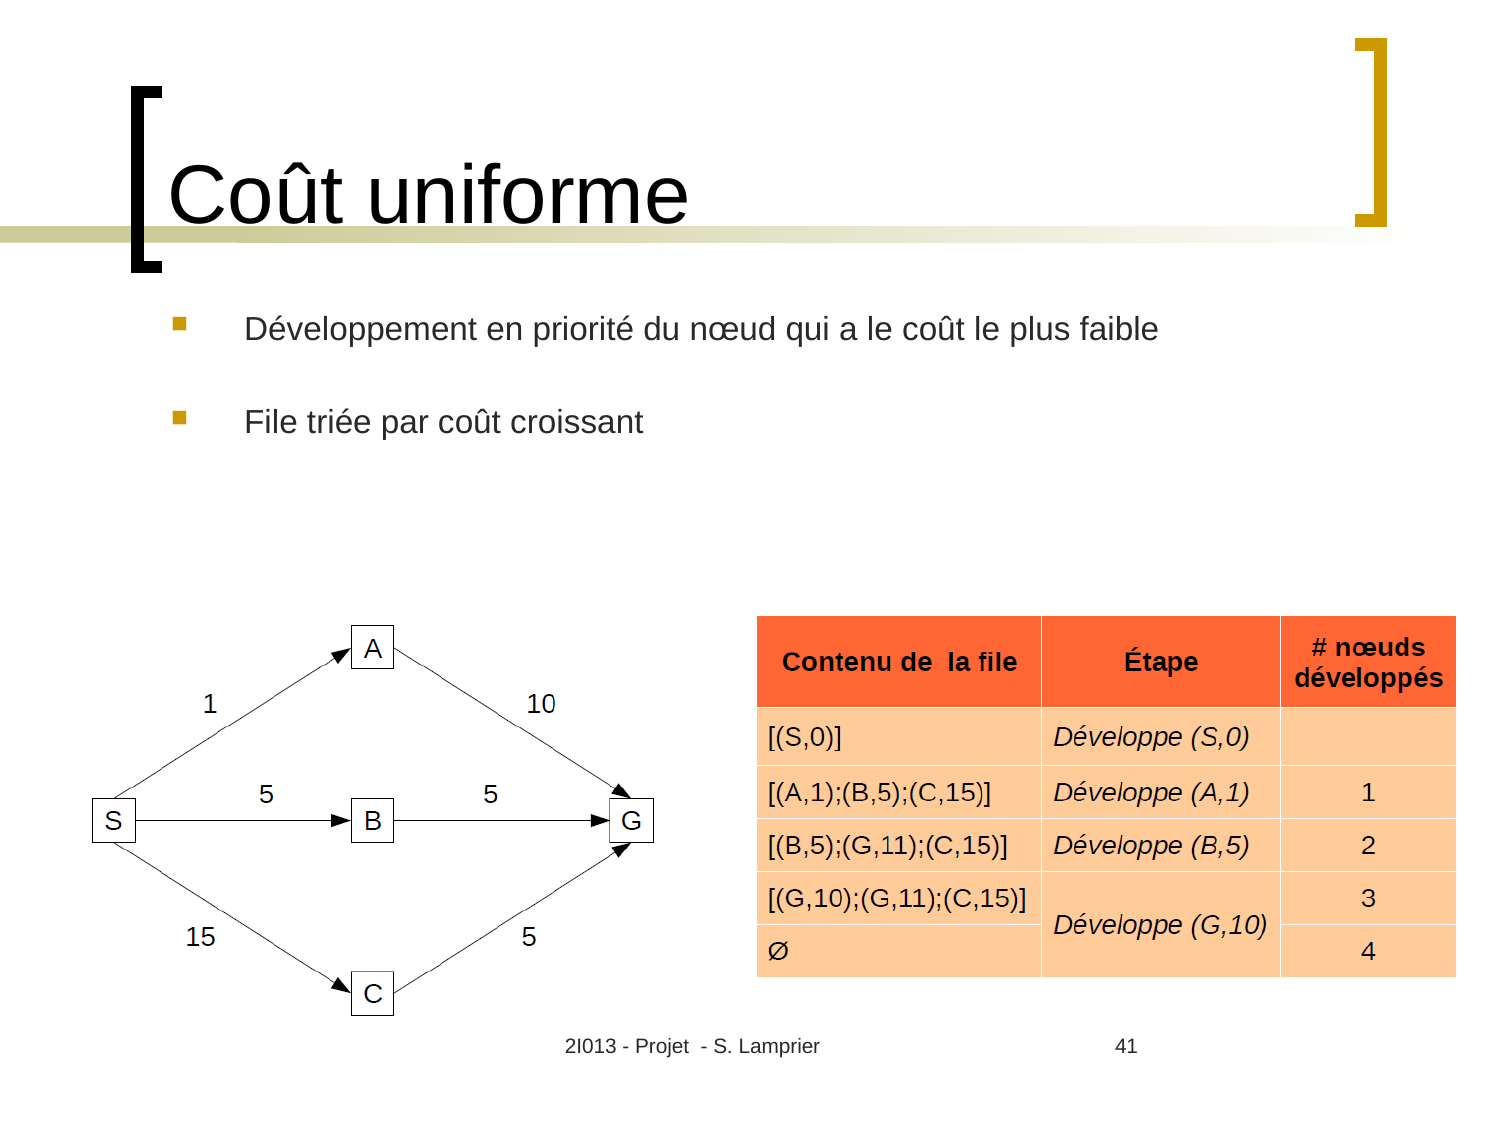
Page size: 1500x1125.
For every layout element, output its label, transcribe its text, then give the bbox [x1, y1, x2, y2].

picture [50, 604, 722, 1033]
slide_number <numéro> [1100, 1025, 1413, 1100]
list Développement en priorité du nœud qui a le coût le plus faible File triée par coût croissant [155, 299, 1413, 1000]
footer 2I013 - Projet - S. Lamprier [549, 1025, 1025, 1100]
picture [747, 604, 1496, 995]
title Coût uniforme [152, 15, 1328, 248]
